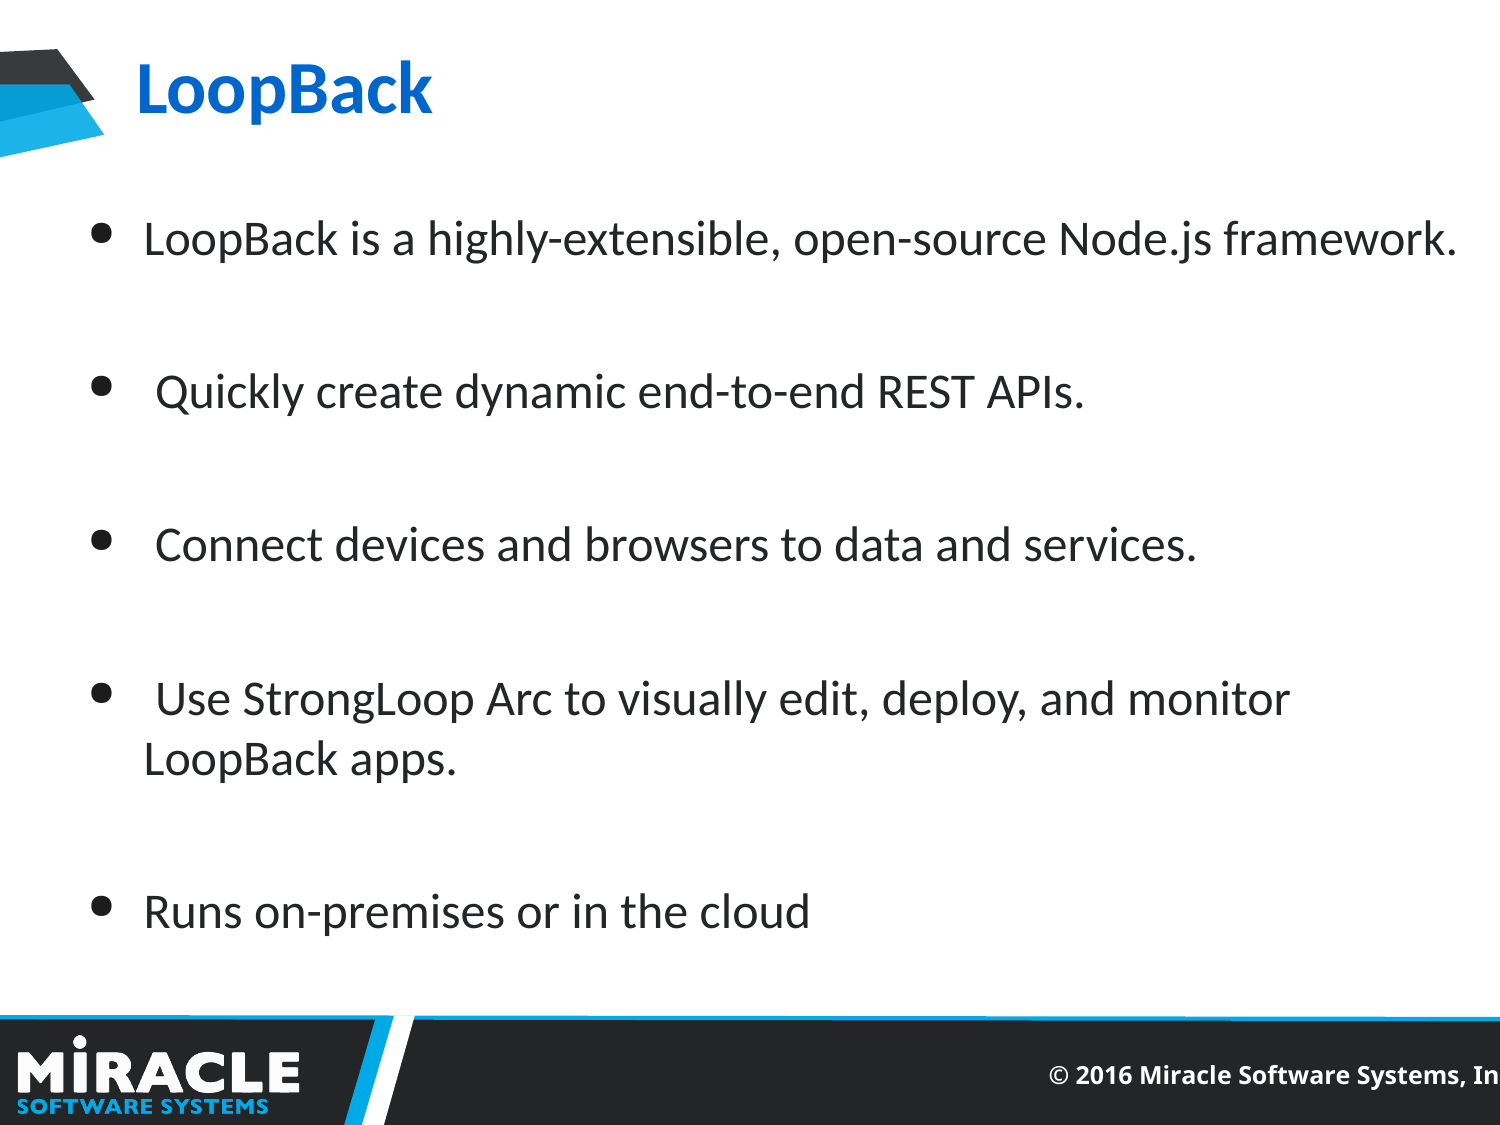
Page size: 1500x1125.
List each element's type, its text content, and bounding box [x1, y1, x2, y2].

list LoopBack is a highly-extensible, open-source Node.js framework. Quickly create dynamic end-to-end REST APIs. Connect devices and browsers to data and services. Use StrongLoop Arc to visually edit, deploy, and monitor LoopBack apps. Runs on-premises or in the cloud [72, 197, 1490, 999]
list LoopBack [121, 31, 1459, 179]
